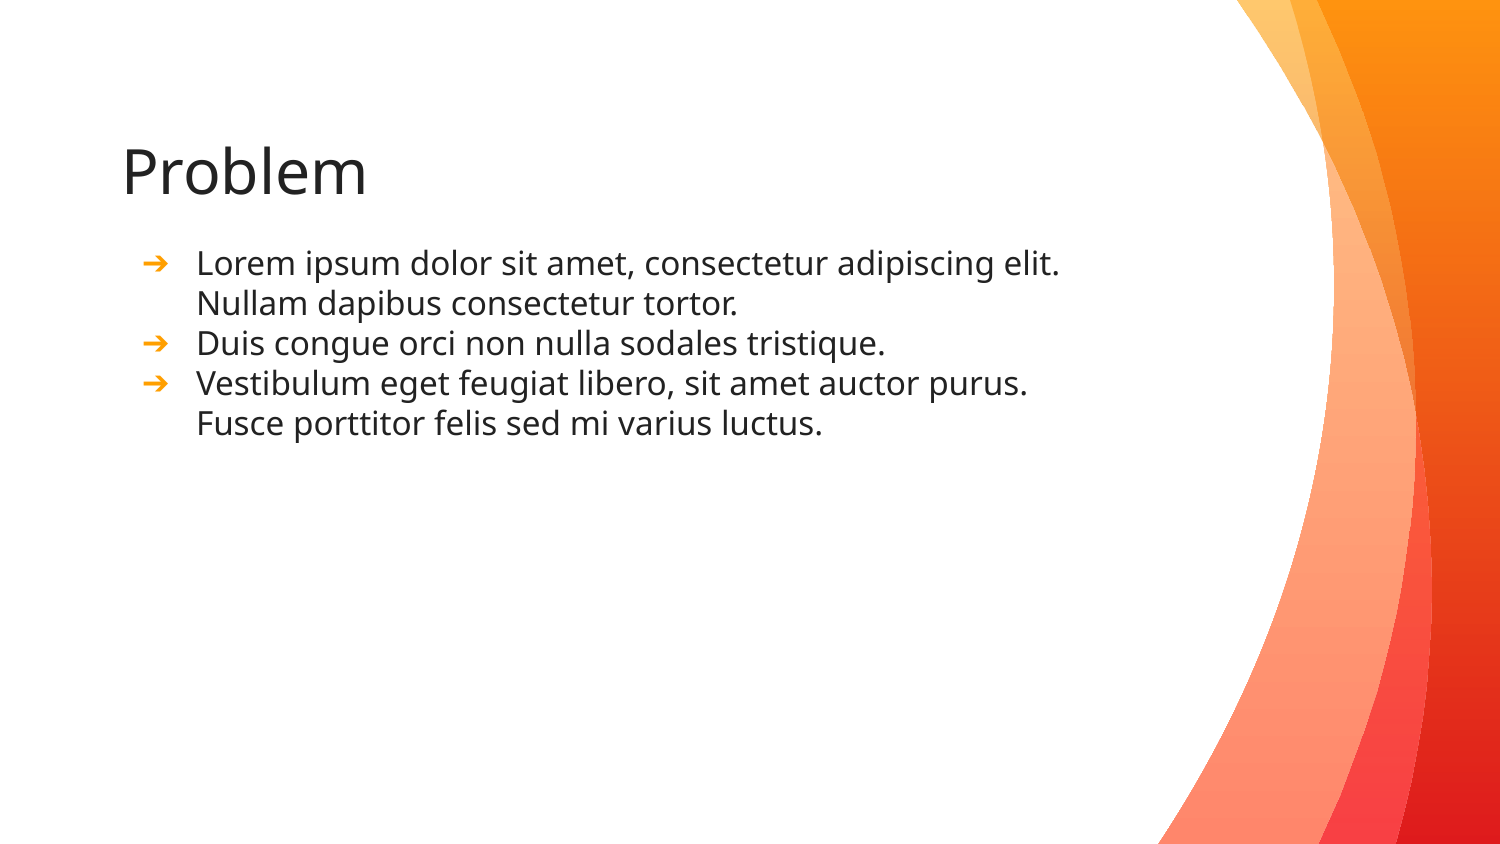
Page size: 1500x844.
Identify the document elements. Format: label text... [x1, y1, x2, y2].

list Lorem ipsum dolor sit amet, consectetur adipiscing elit. Nullam dapibus consectetur tortor. Duis congue orci non nulla sodales tristique. Vestibulum eget feugiat libero, sit amet auctor purus. Fusce porttitor felis sed mi varius luctus. [121, 242, 1111, 742]
title Problem [121, 84, 1111, 207]
